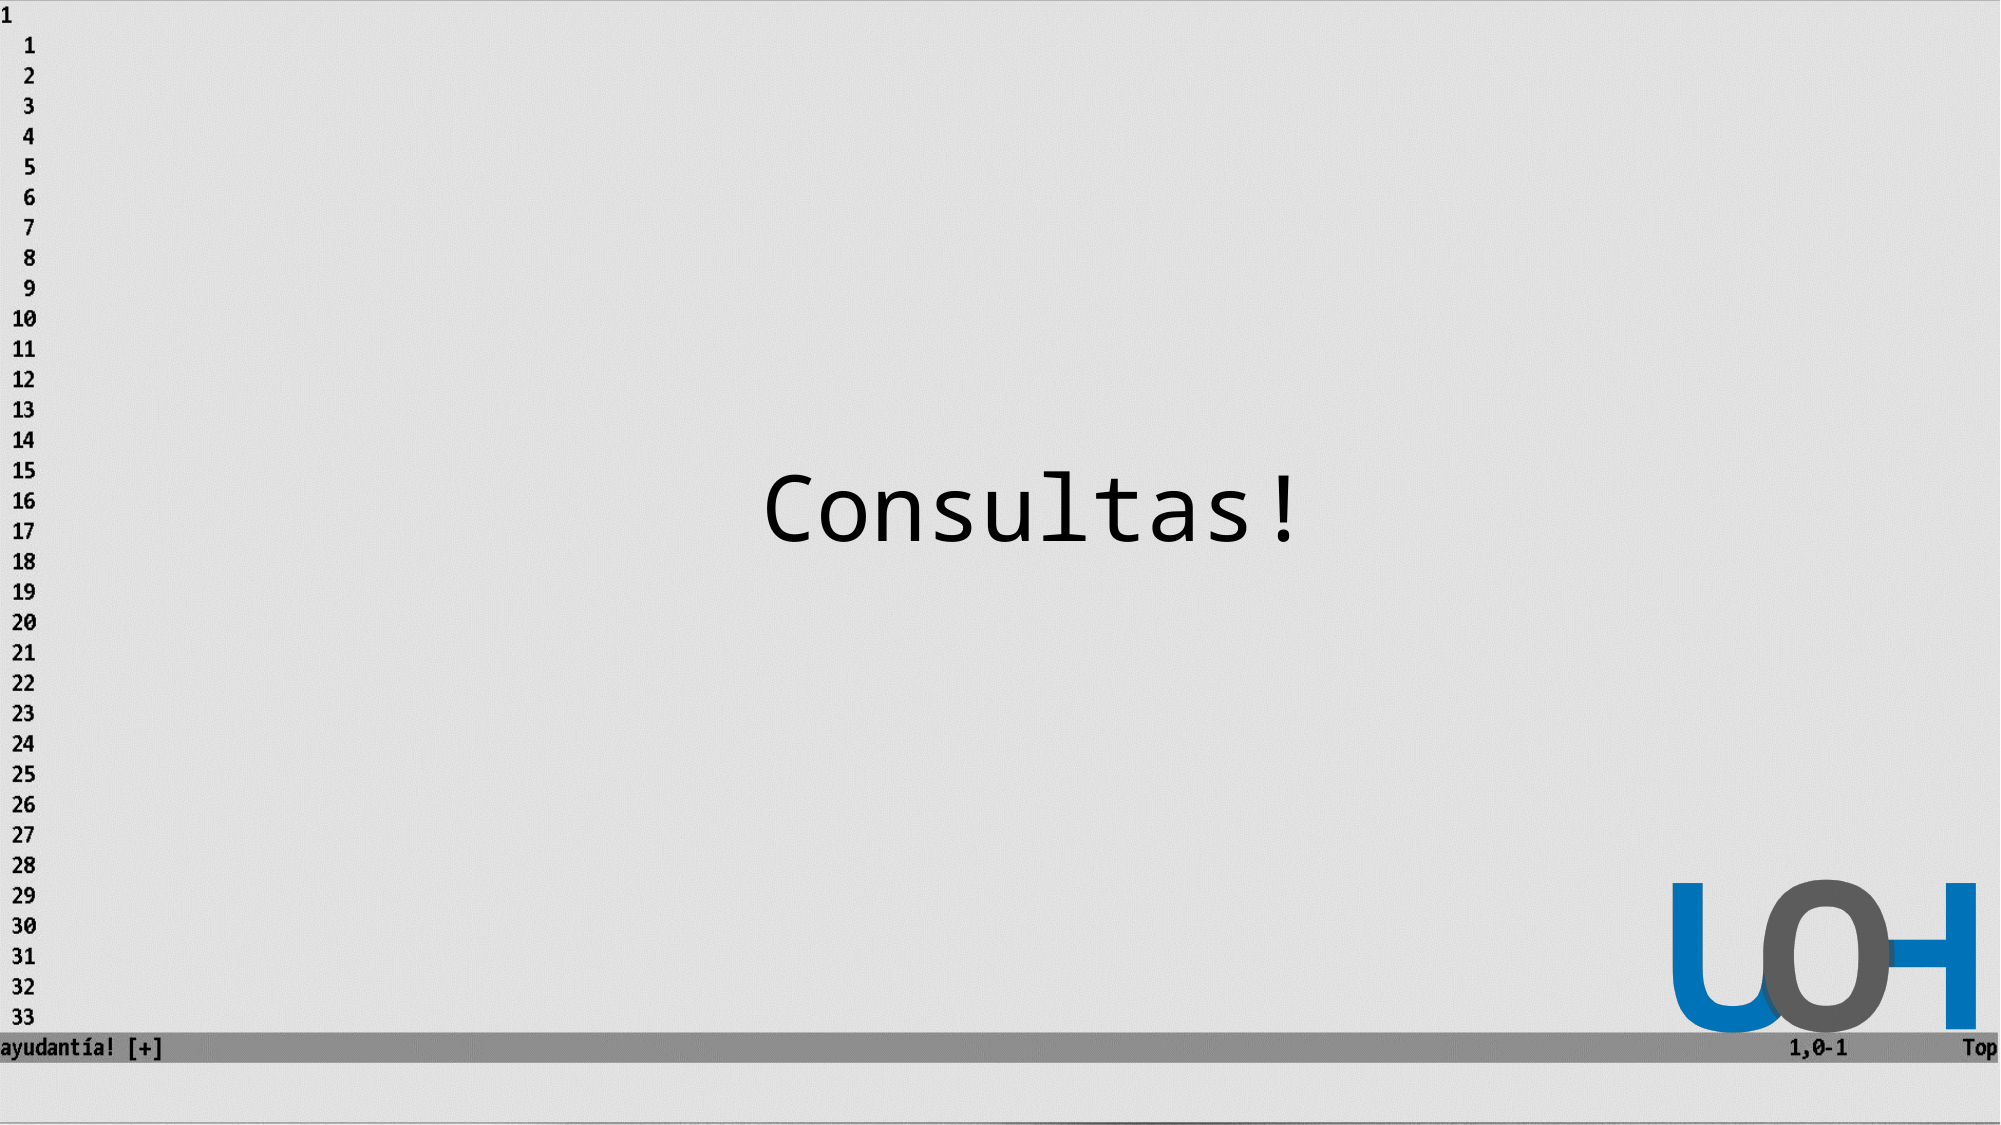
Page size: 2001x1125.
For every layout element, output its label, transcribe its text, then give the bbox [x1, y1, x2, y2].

picture [0, 0, 2001, 1125]
title Consultas! [746, 402, 1351, 621]
